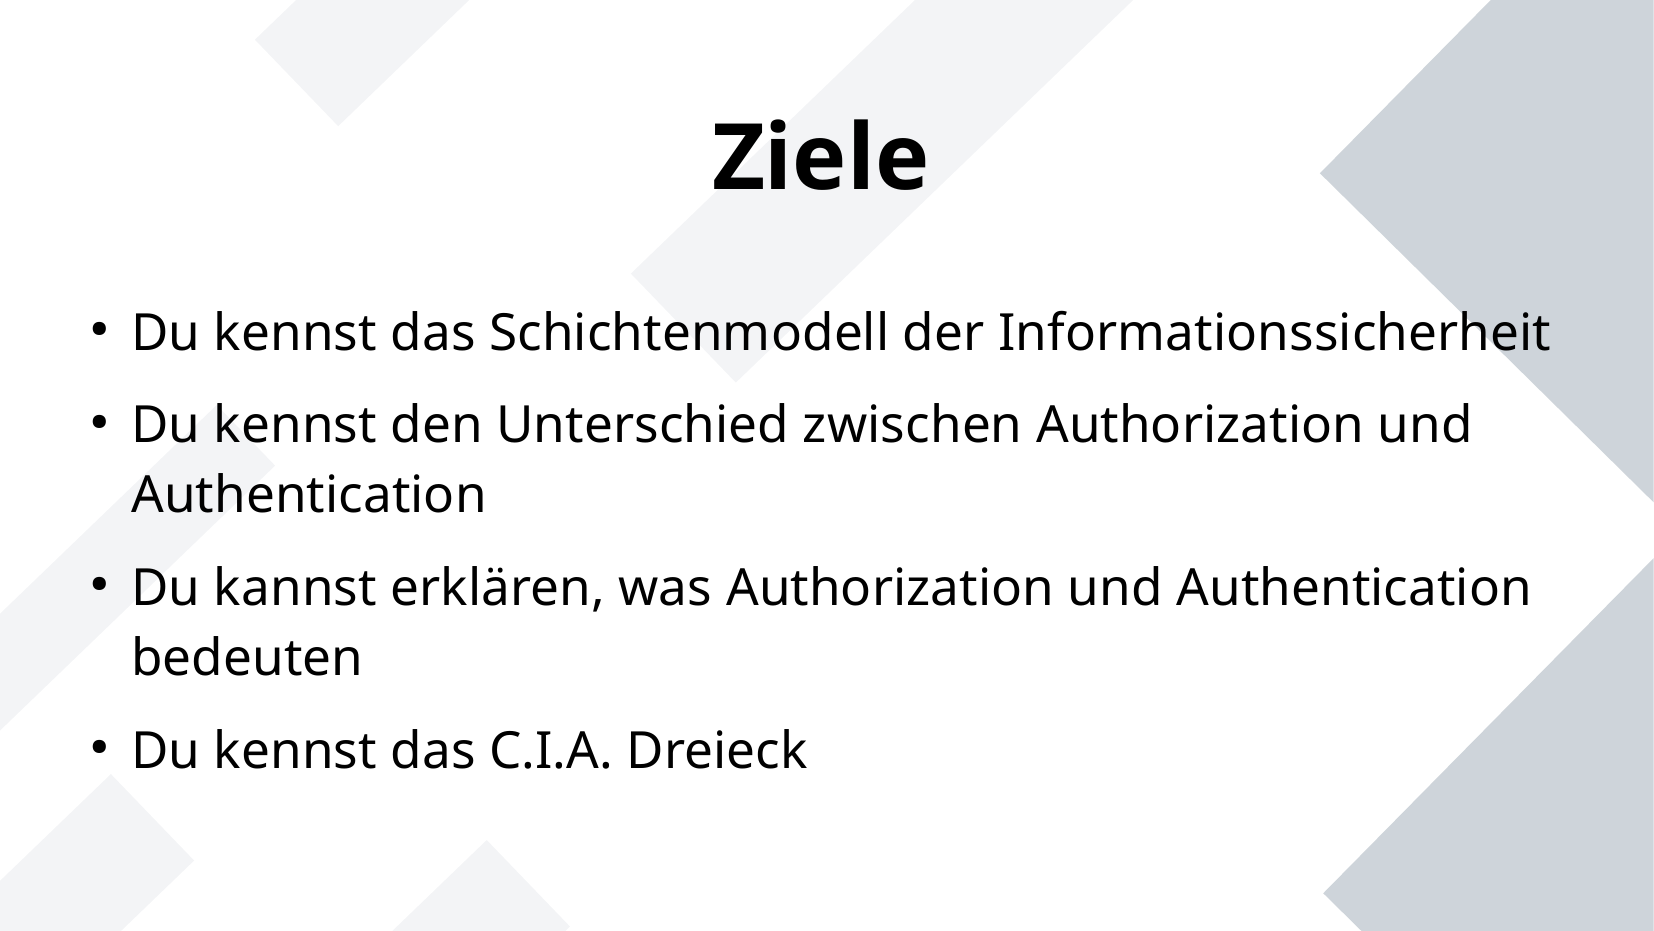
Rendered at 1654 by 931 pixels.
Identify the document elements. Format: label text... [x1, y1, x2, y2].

list Du kennst das Schichtenmodell der Informationssicherheit Du kennst den Unterschied zwischen Authorization und Authentication Du kannst erklären, was Authorization und Authentication bedeuten Du kennst das C.I.A. Dreieck [76, 295, 1565, 835]
title Ziele [76, 76, 1565, 233]
